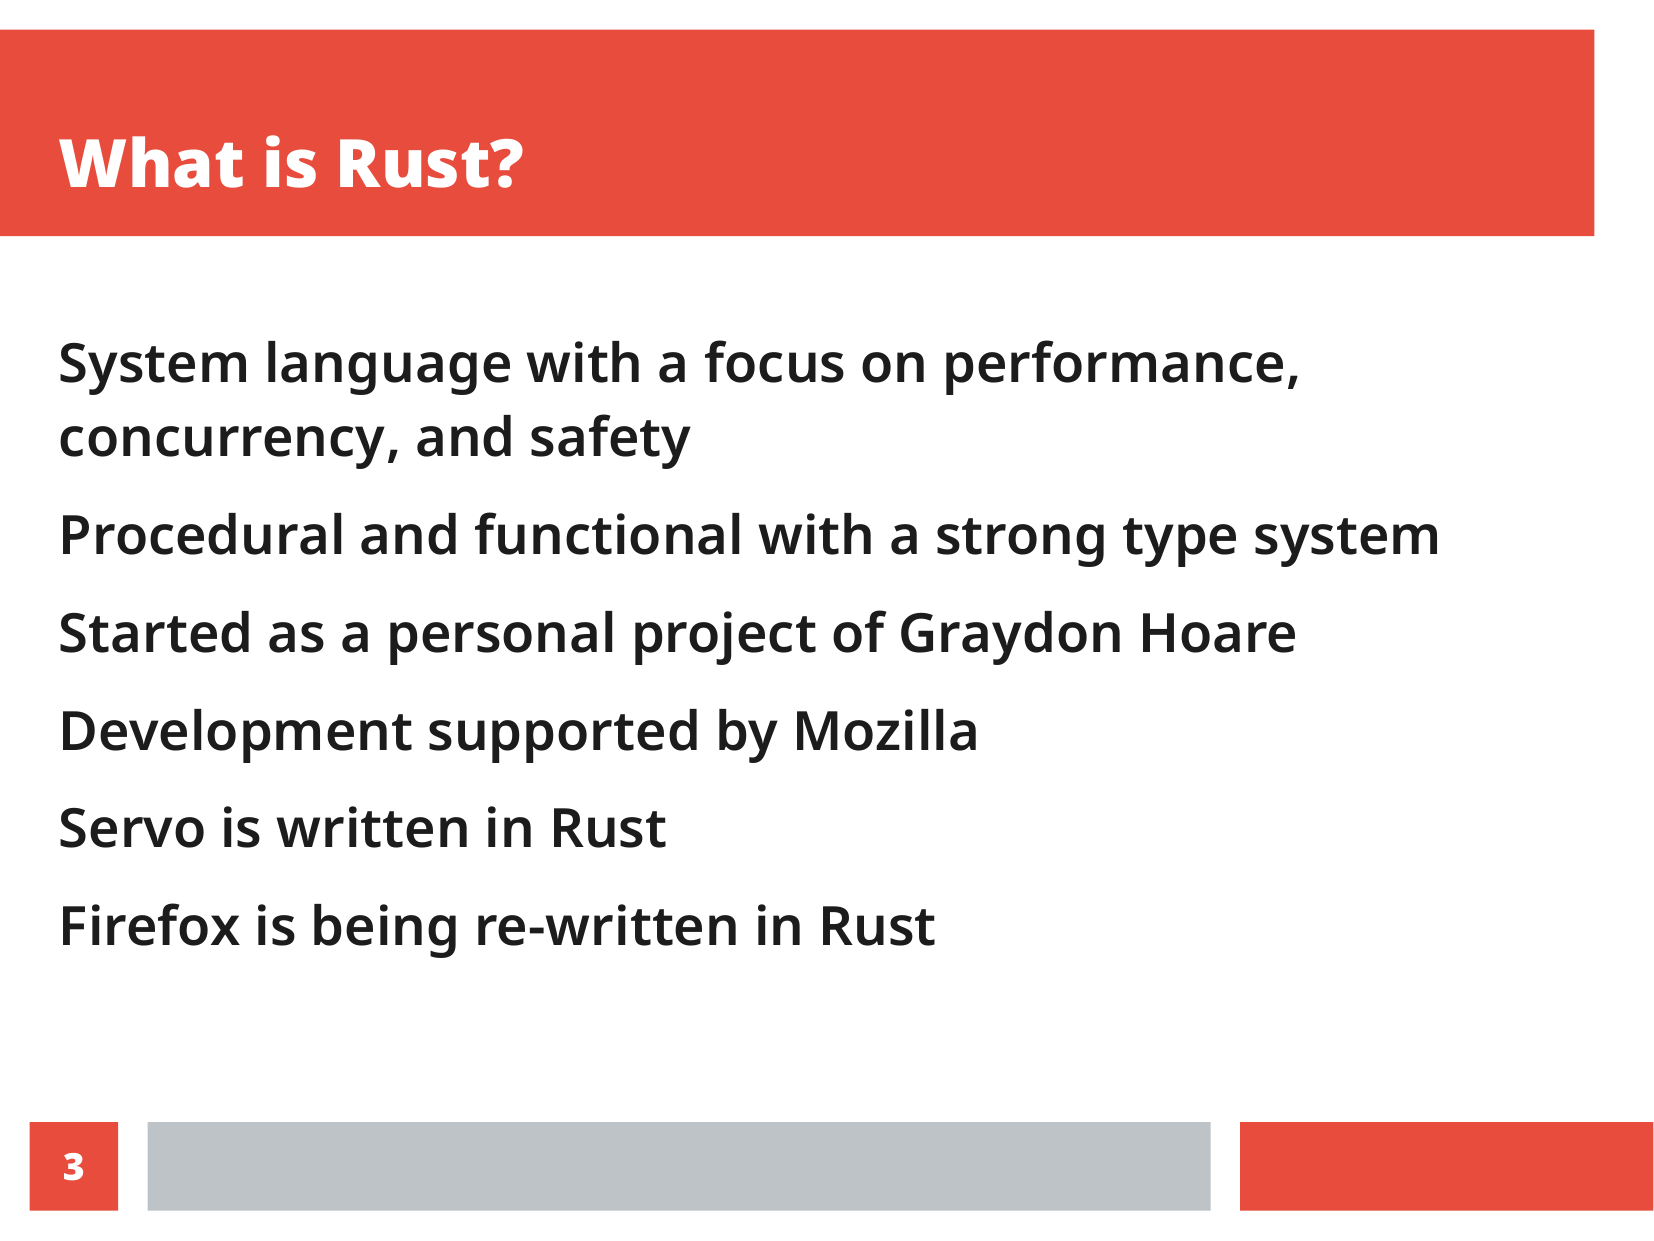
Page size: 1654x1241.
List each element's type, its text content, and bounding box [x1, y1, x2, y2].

list System language with a focus on performance, concurrency, and safety Procedural and functional with a strong type system Started as a personal project of Graydon Hoare Development supported by Mozilla Servo is written in Rust Firefox is being re-written in Rust [59, 324, 1565, 1093]
title What is Rust? [59, 59, 1595, 207]
